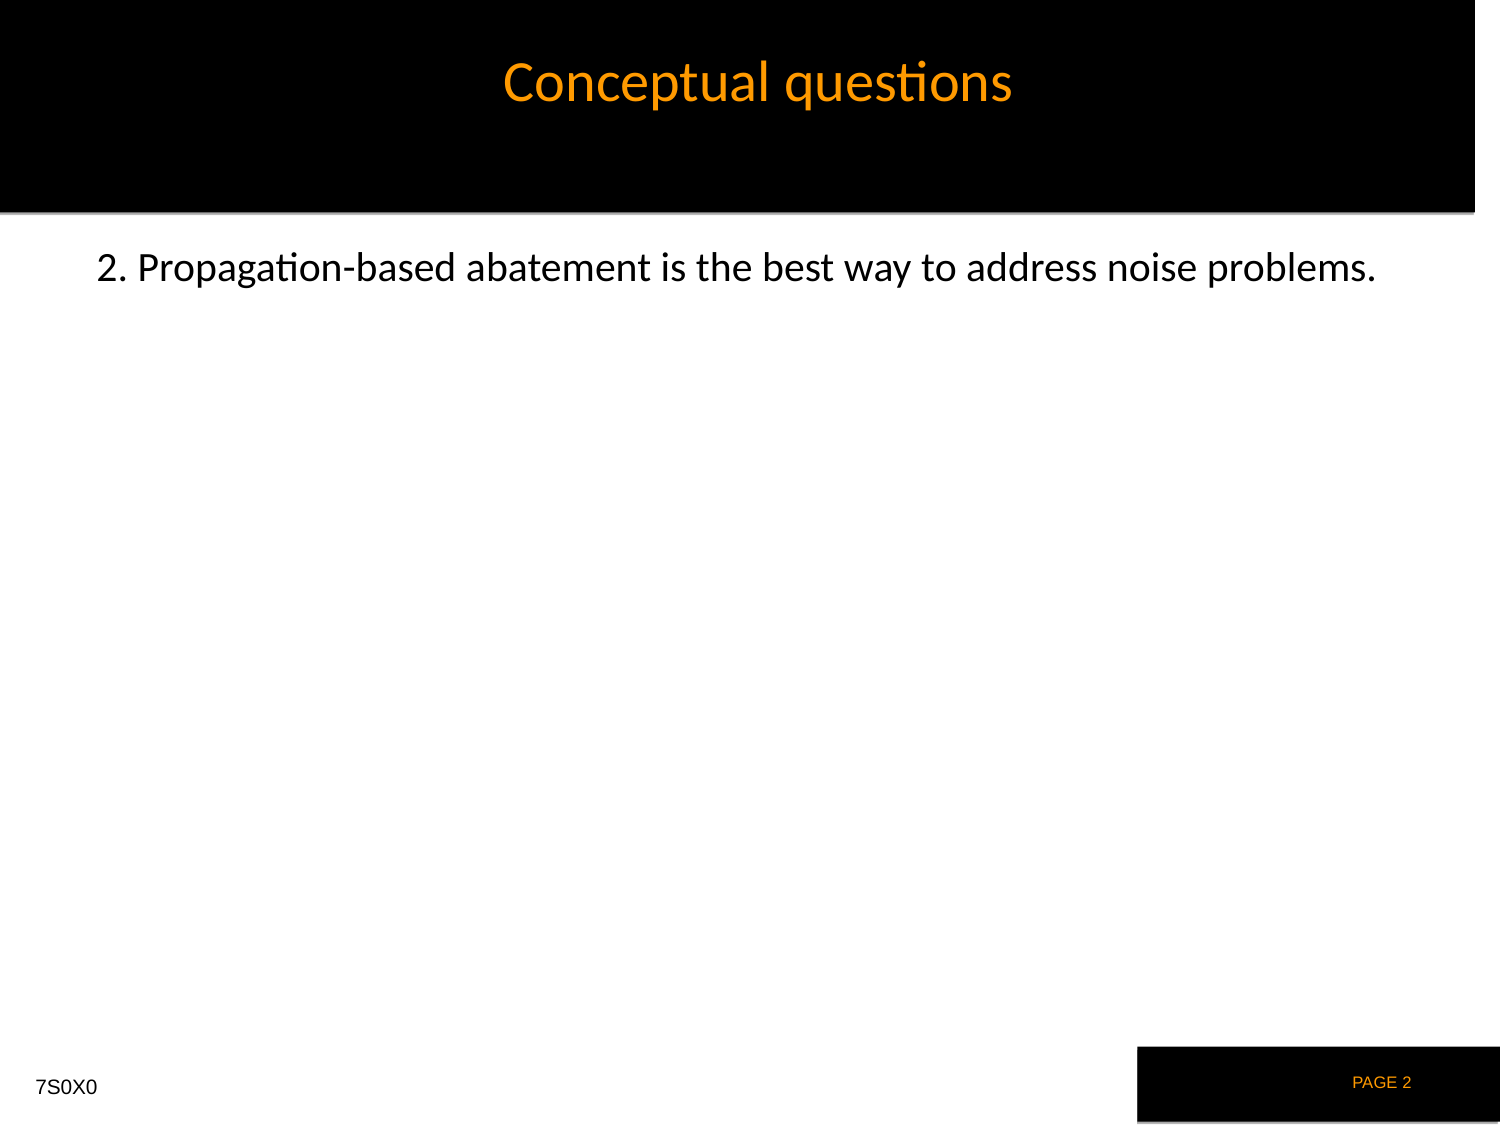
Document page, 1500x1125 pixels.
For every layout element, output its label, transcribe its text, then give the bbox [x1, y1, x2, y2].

text_box PAGE 2 [1352, 1066, 1453, 1098]
text_box [1137, 1046, 1500, 1122]
title Conceptual questions [100, 35, 1417, 187]
list 2. Propagation-based abatement is the best way to address noise problems. [81, 232, 1394, 882]
text_box 7S0X0 [35, 1070, 626, 1102]
text_box [0, 0, 1475, 213]
